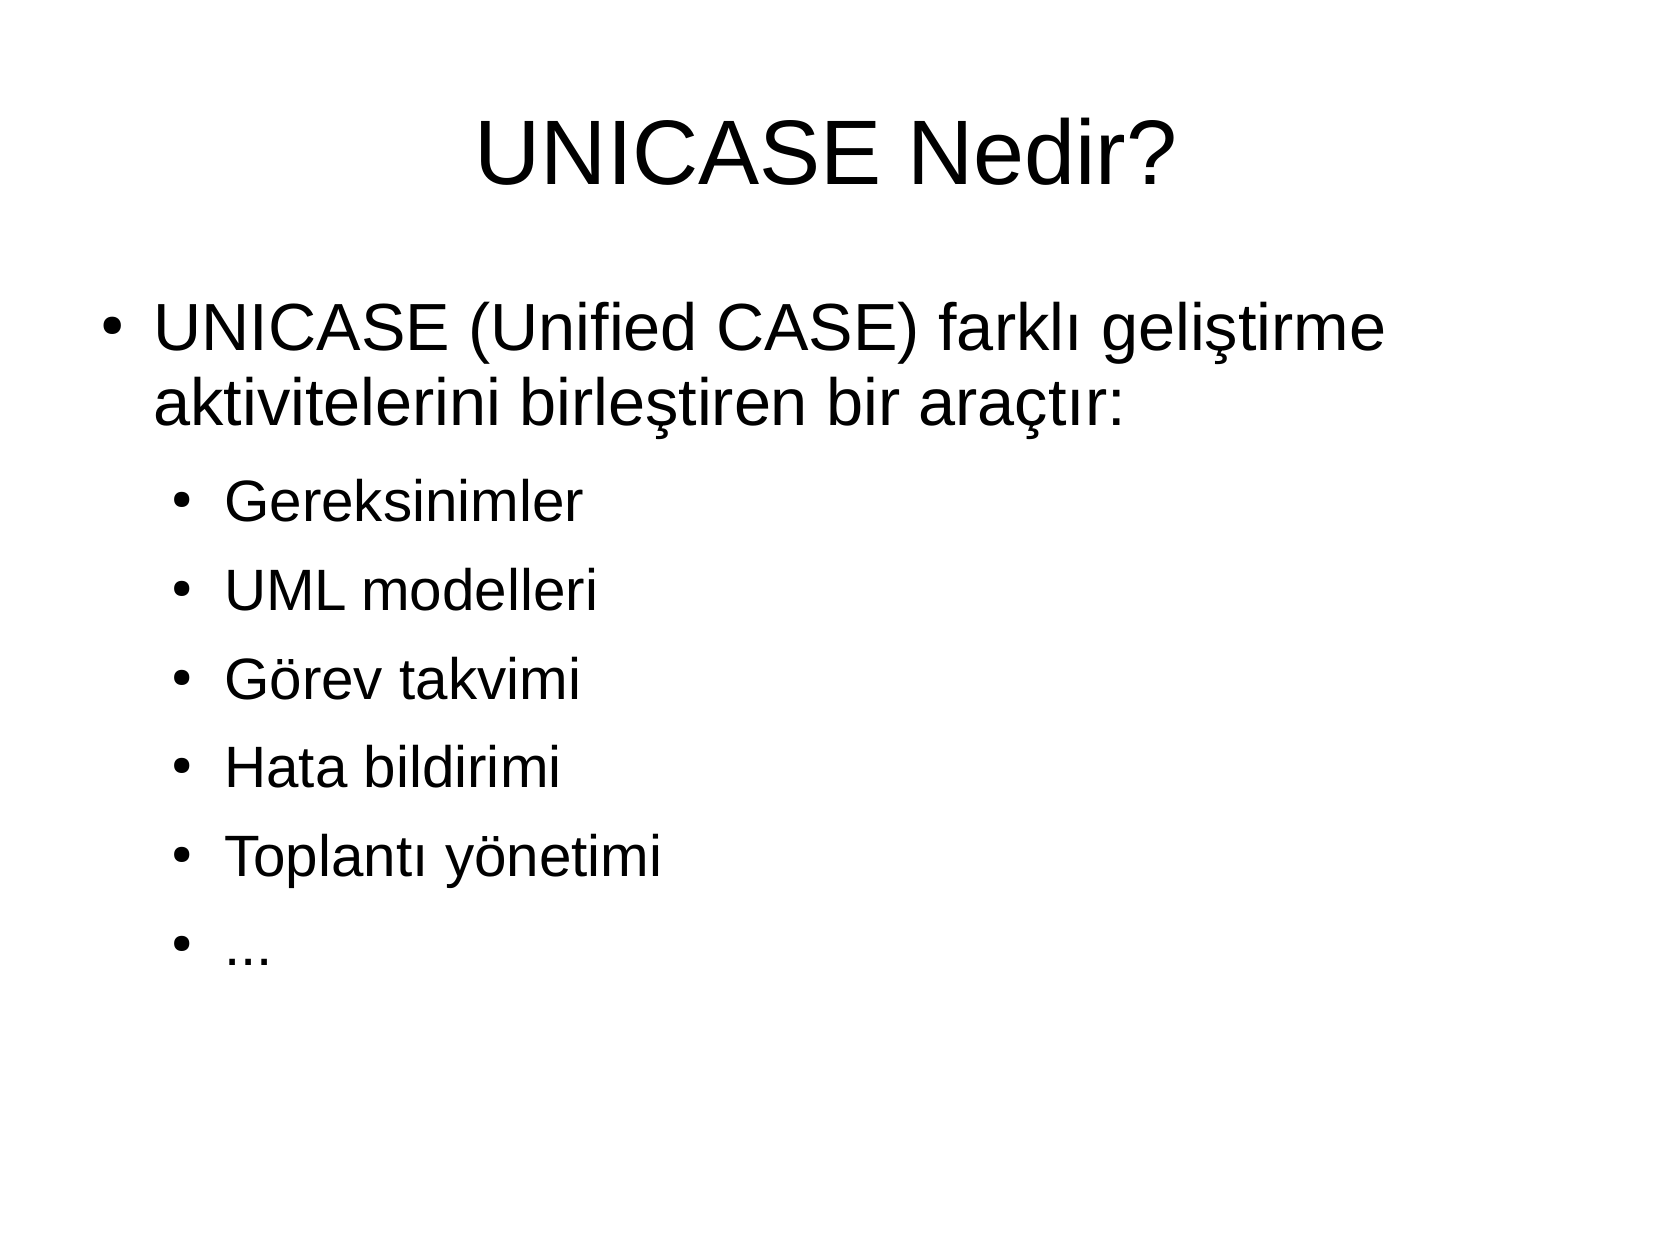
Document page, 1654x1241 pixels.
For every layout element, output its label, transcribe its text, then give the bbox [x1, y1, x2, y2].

title UNICASE Nedir? [82, 49, 1571, 257]
list UNICASE (Unified CASE) farklı geliştirme aktivitelerini birleştiren bir araçtır: Gereksinimler UML modelleri Görev takvimi Hata bildirimi Toplantı yönetimi ... [82, 290, 1571, 1109]
